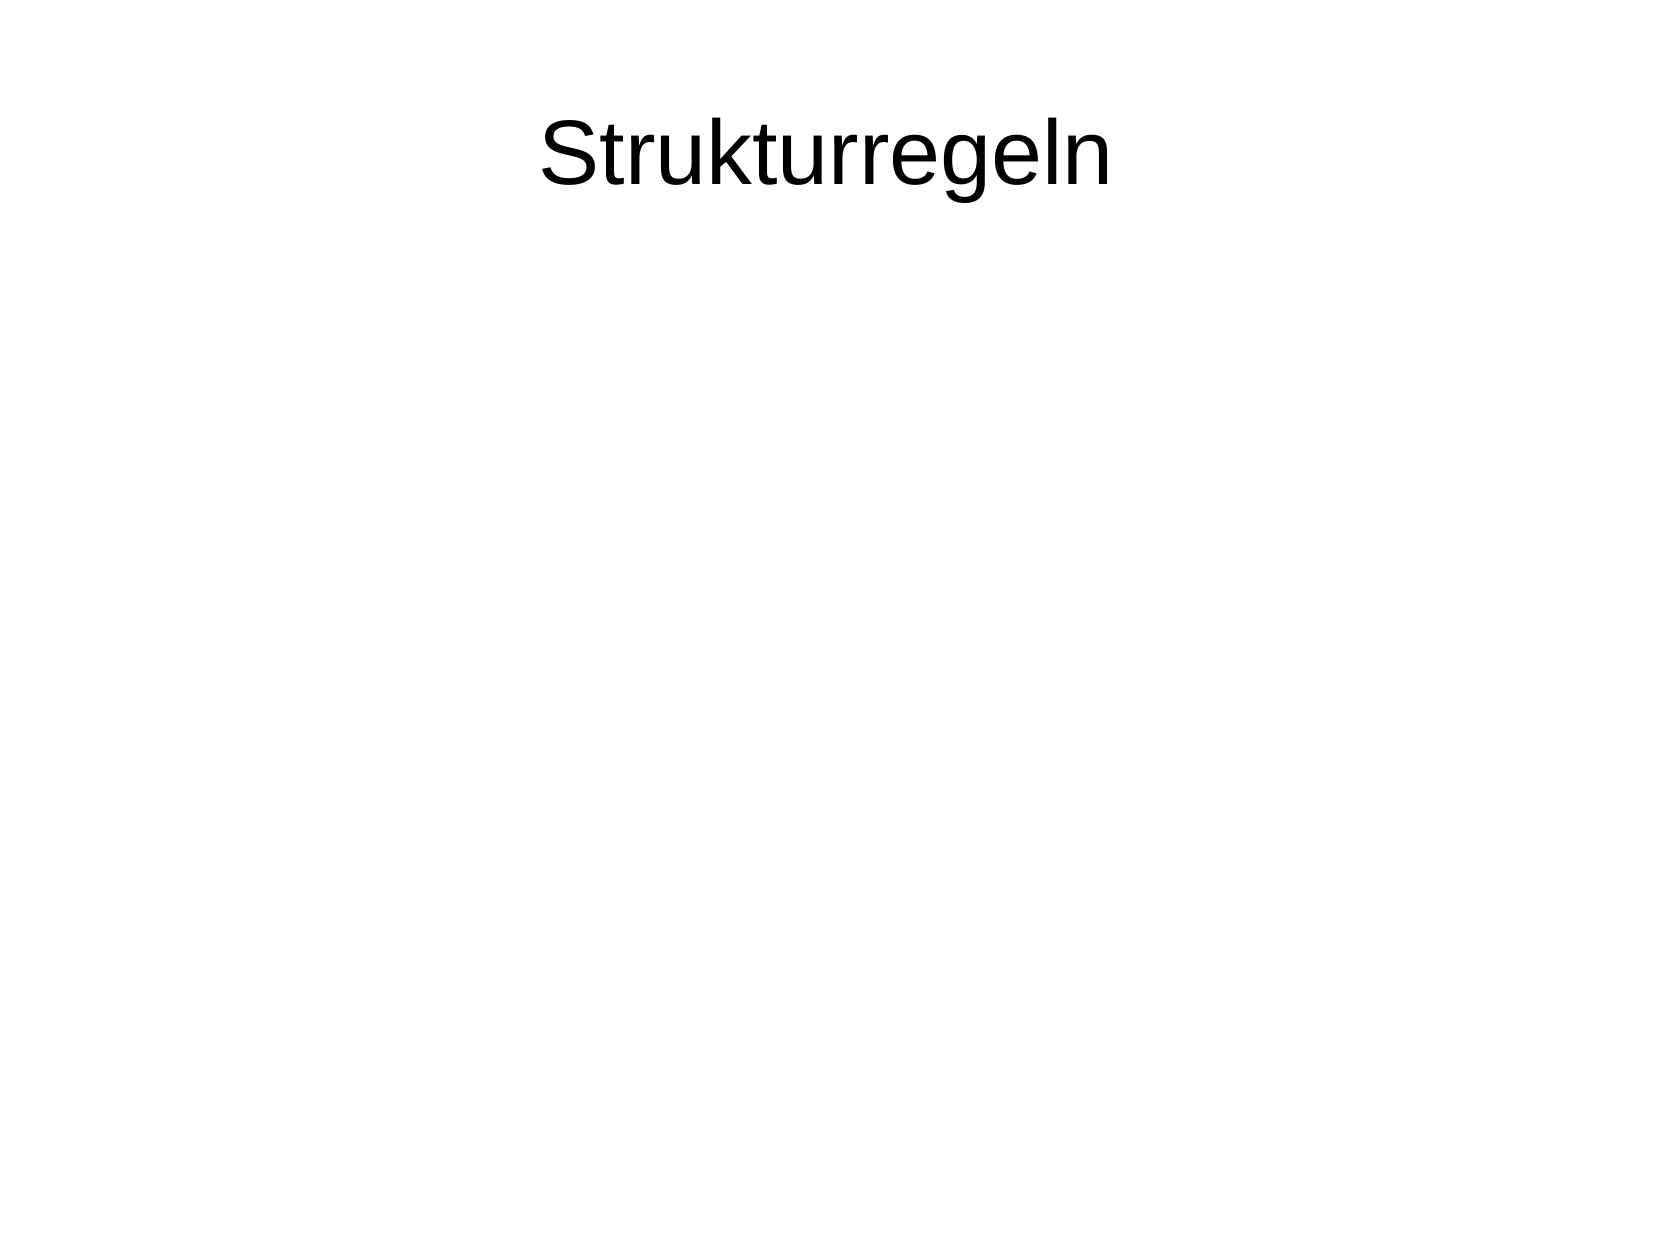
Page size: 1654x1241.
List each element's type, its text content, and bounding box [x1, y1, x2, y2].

title Strukturregeln [82, 49, 1571, 257]
